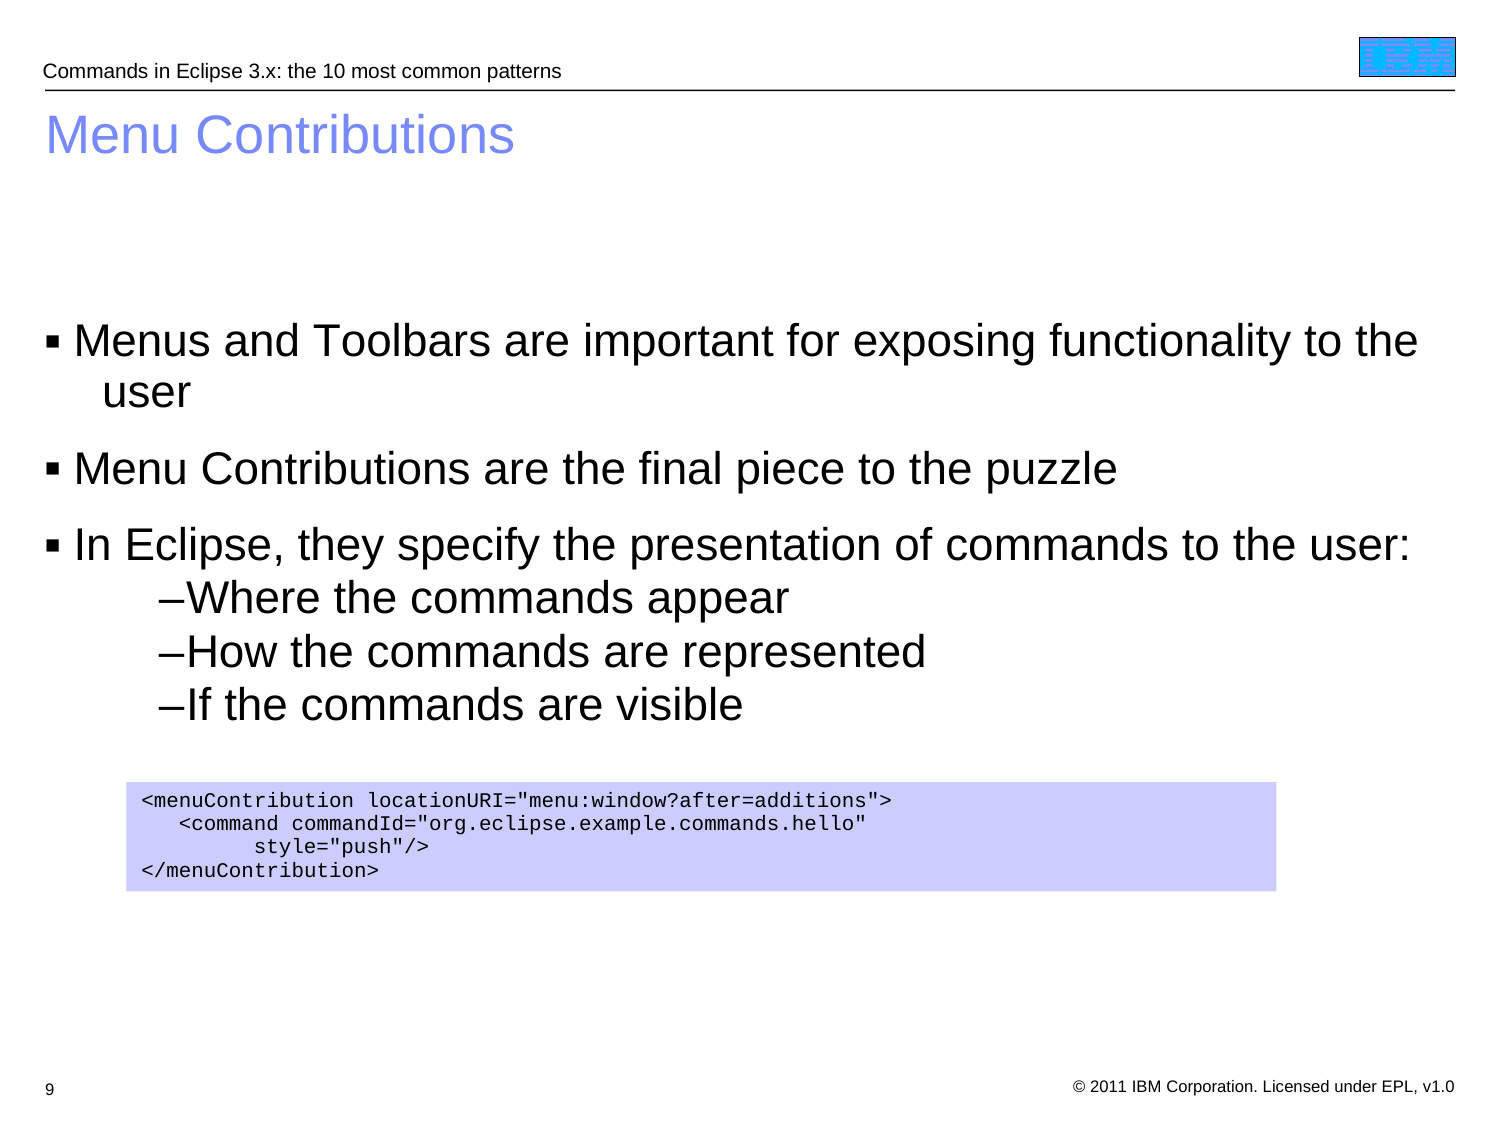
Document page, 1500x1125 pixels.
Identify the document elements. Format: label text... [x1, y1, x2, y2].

text_box Commands in Eclipse 3.x: the 10 most common patterns [27, 37, 1312, 83]
title Menu Contributions [30, 97, 1456, 218]
text_box <menuContribution locationURI="menu:window?after=additions"> <command commandId="org.eclipse.example.commands.hello" style="push"/> </menuContribution> [126, 782, 1277, 892]
list Menus and Toolbars are important for exposing functionality to the user Menu Contributions are the final piece to the puzzle In Eclipse, they specify the presentation of commands to the user: Where the commands appear How the commands are represented If the commands are visible [30, 307, 1456, 1058]
